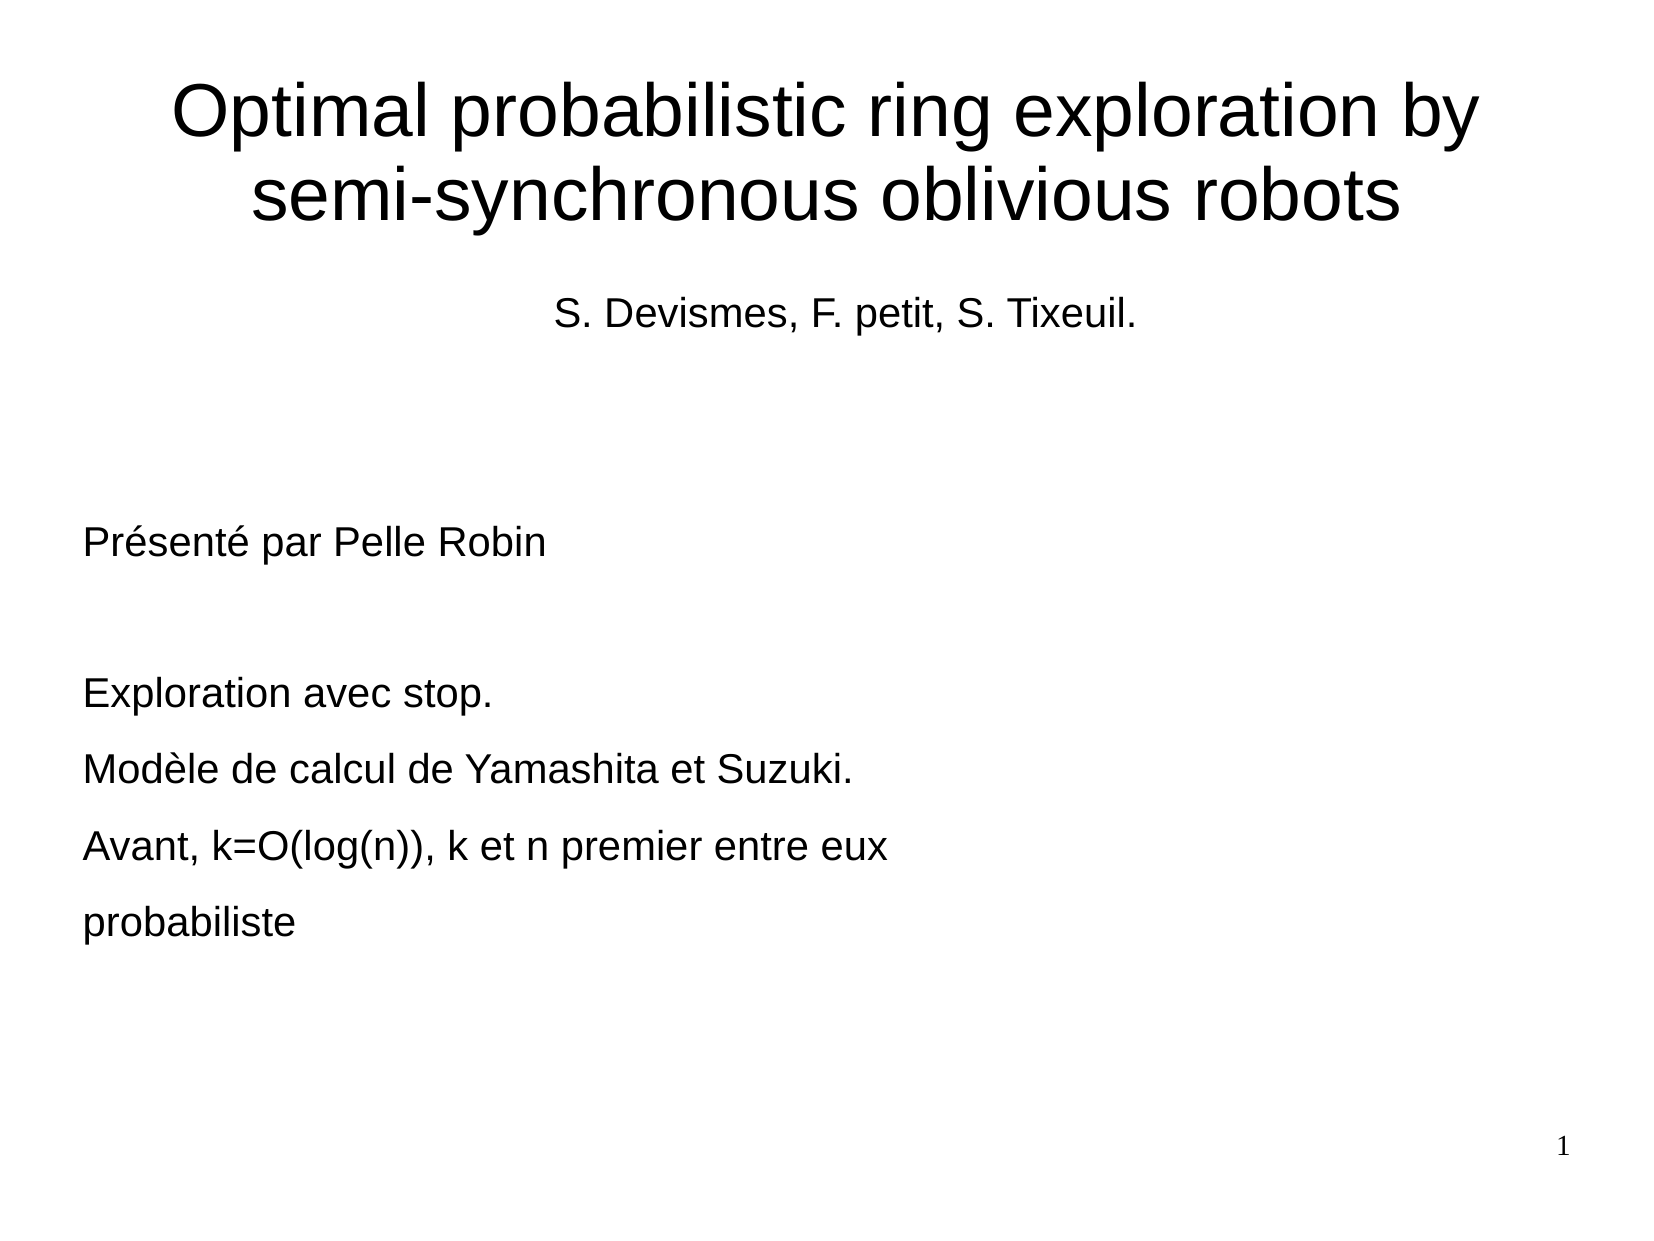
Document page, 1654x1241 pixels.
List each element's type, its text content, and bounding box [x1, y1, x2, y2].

title Optimal probabilistic ring exploration by semi-synchronous oblivious robots [82, 49, 1571, 257]
list S. Devismes, F. petit, S. Tixeuil. Présenté par Pelle Robin Exploration avec stop. Modèle de calcul de Yamashita et Suzuki. Avant, k=O(log(n)), k et n premier entre eux probabiliste [82, 290, 1538, 1010]
